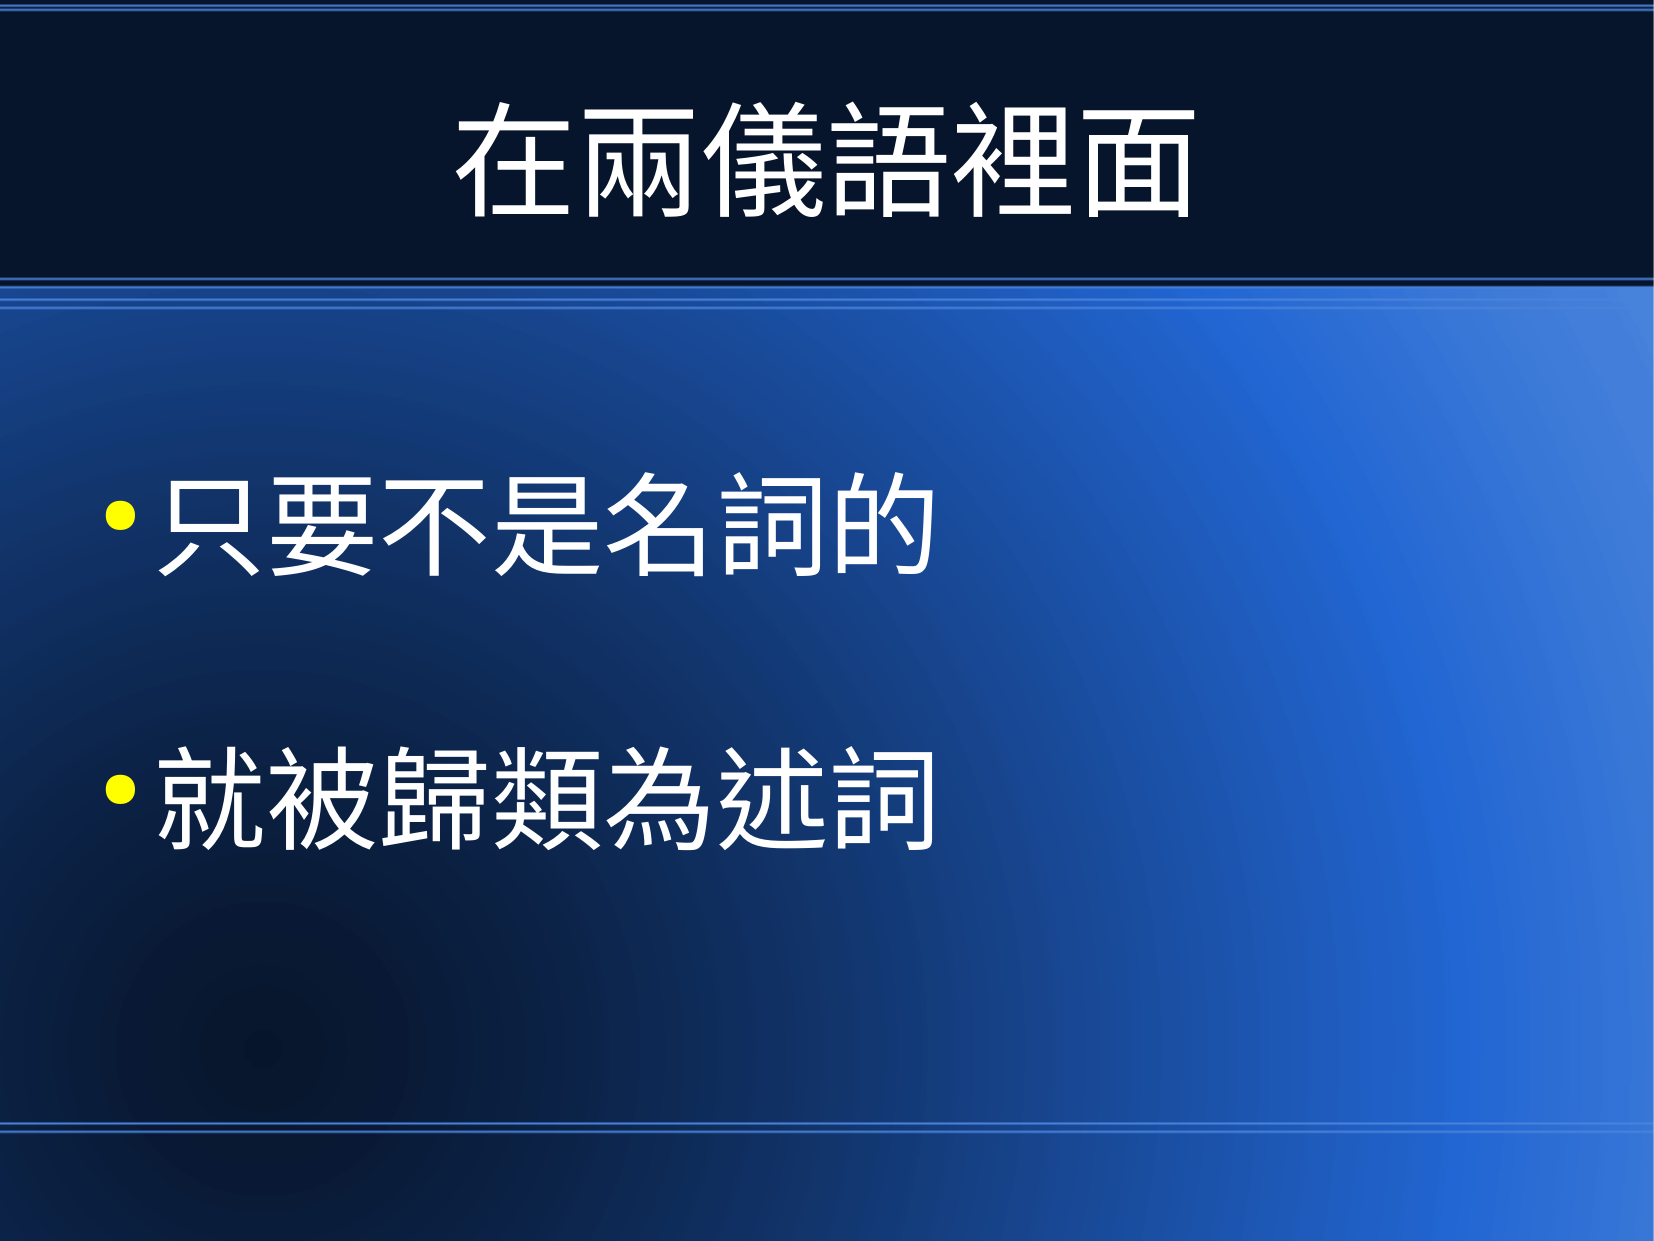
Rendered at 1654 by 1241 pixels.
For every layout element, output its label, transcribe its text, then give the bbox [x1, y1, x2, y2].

list 只要不是名詞的 就被歸類為述詞 [82, 355, 1571, 1241]
title 在兩儀語裡面 [82, 49, 1571, 257]
picture [0, 0, 1654, 1241]
